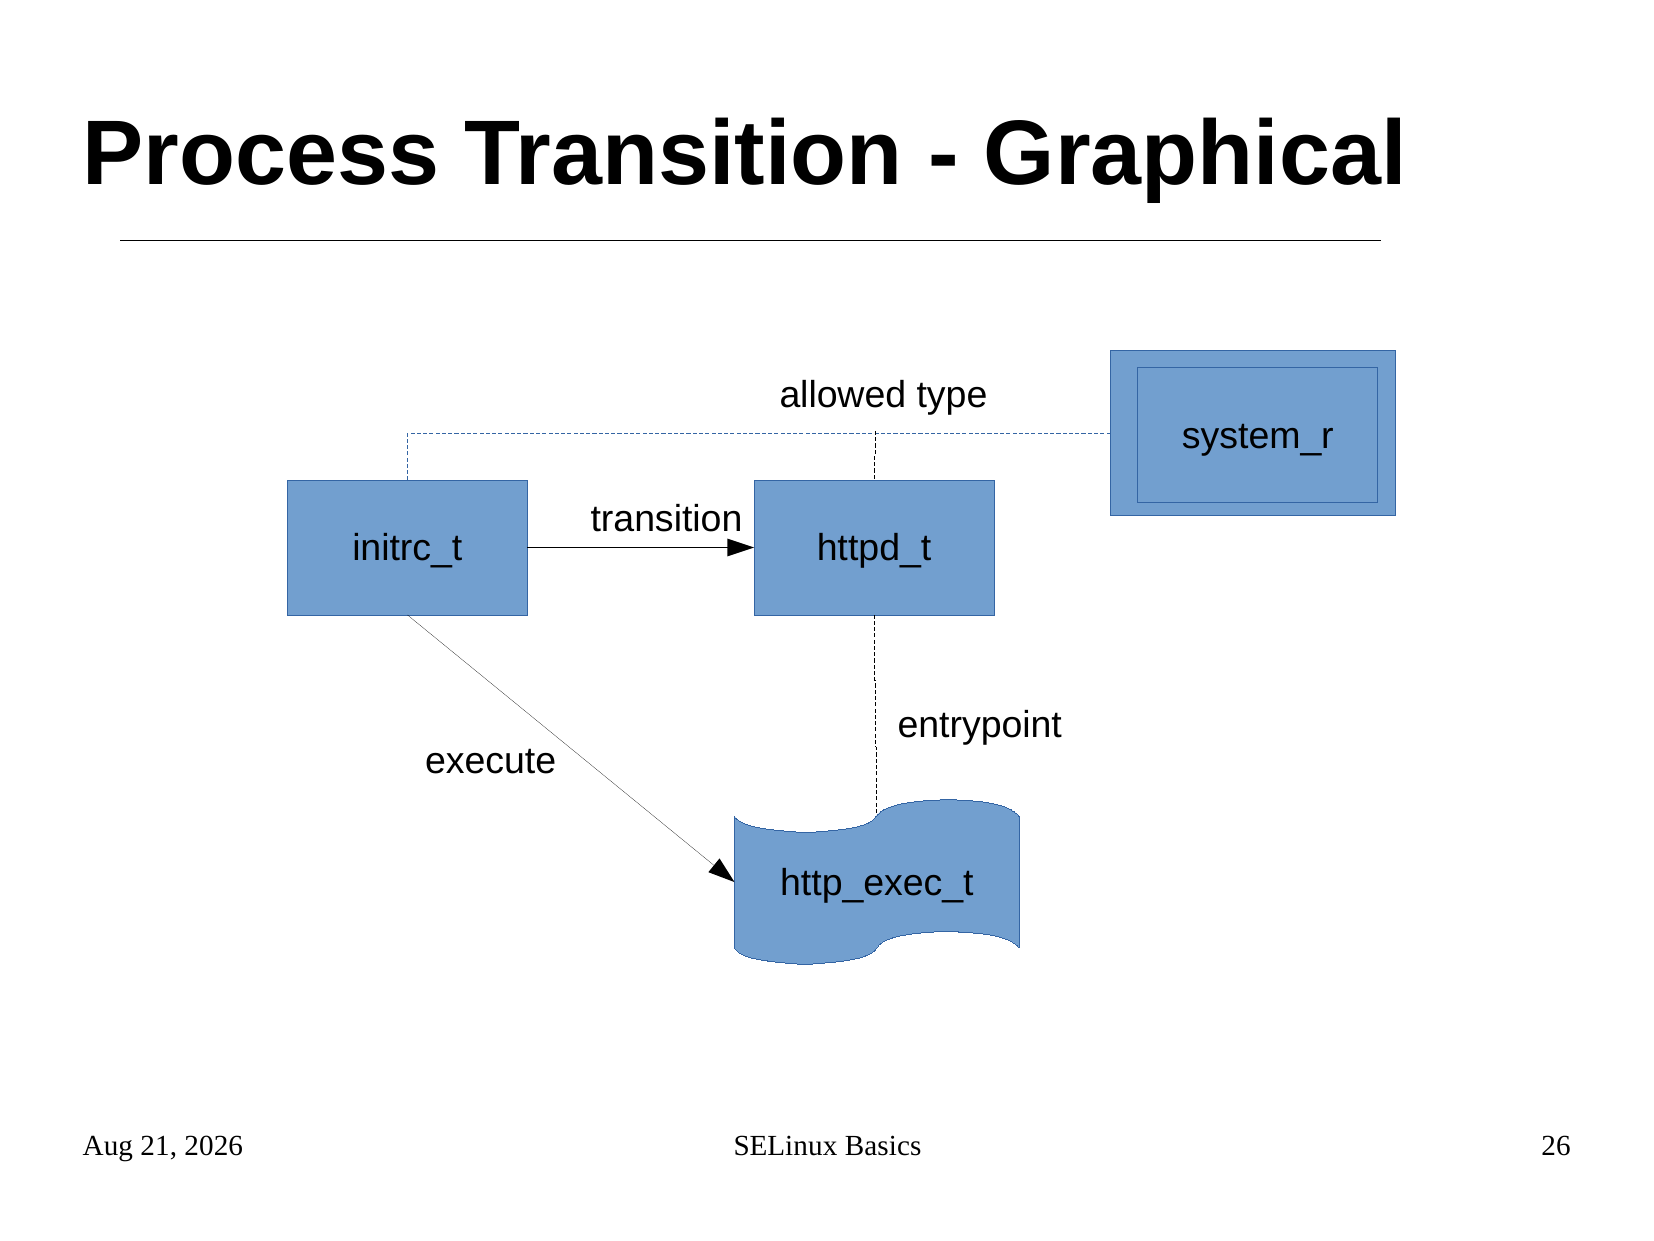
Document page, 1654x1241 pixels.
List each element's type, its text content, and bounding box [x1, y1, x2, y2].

text_box [1110, 350, 1396, 516]
text_box execute [410, 731, 571, 789]
text_box system_r [1137, 367, 1378, 503]
text_box http_exec_t [734, 799, 1020, 965]
text_box initrc_t [287, 480, 528, 616]
text_box httpd_t [754, 480, 995, 616]
text_box allowed type [764, 365, 1001, 423]
text_box entrypoint [882, 696, 1077, 754]
title Process Transition - Graphical [82, 49, 1571, 257]
text_box transition [575, 489, 758, 547]
